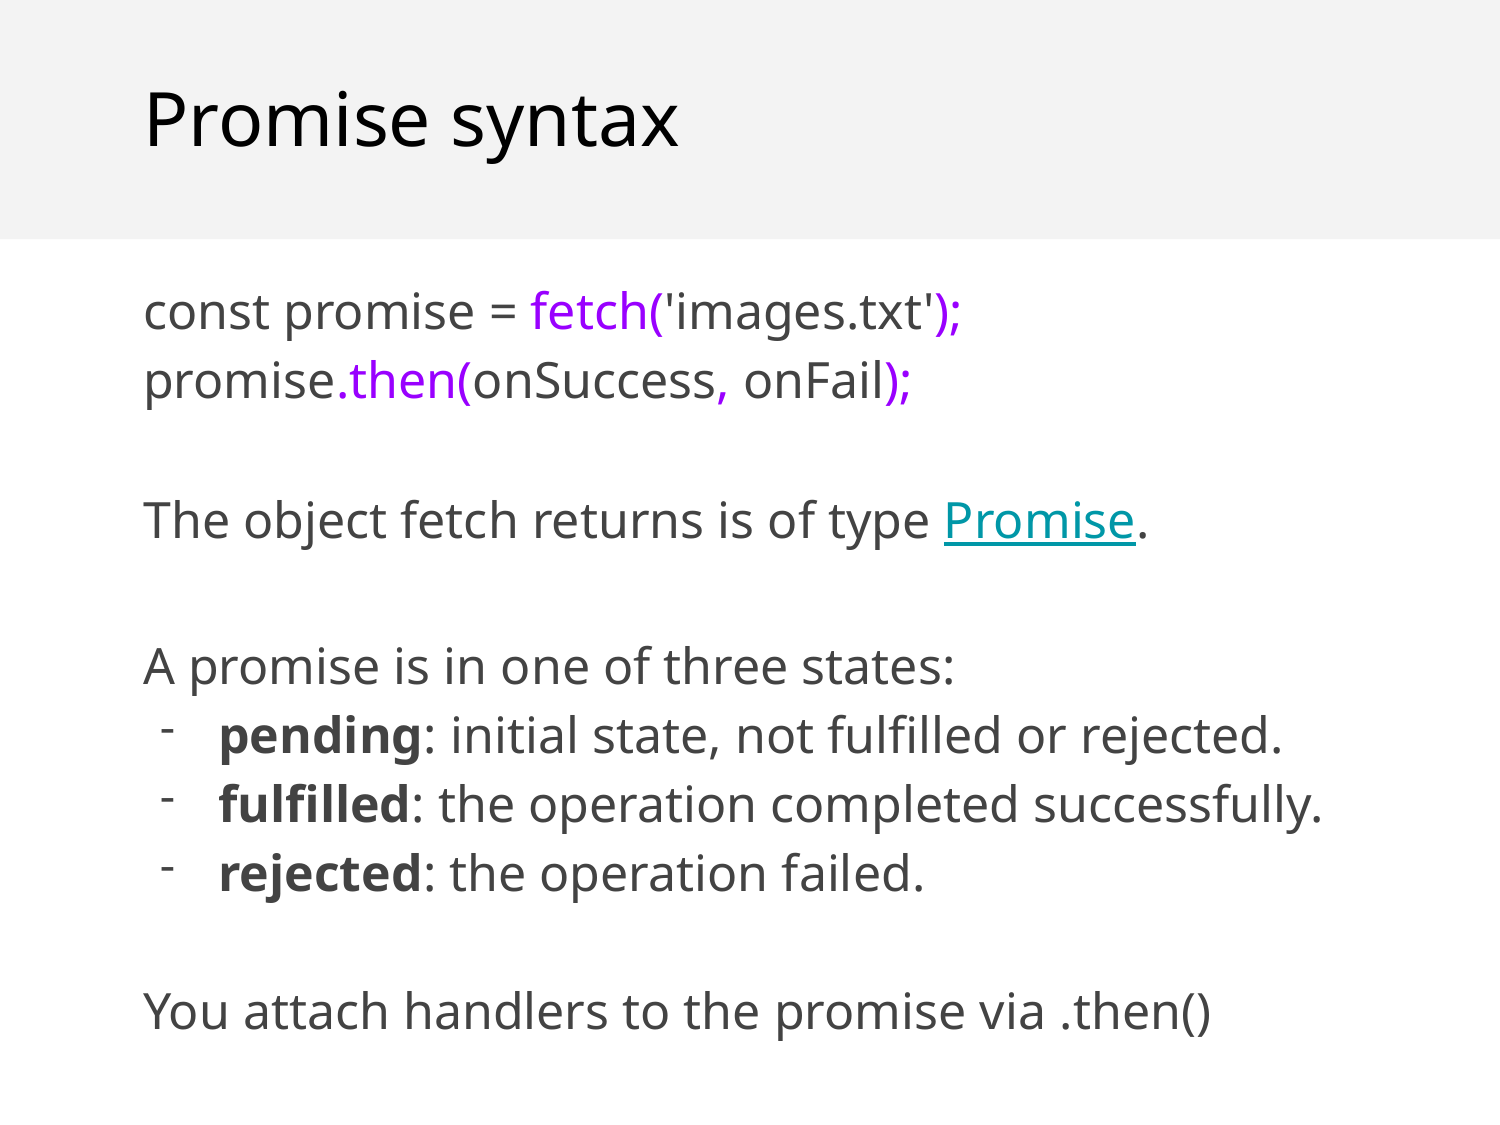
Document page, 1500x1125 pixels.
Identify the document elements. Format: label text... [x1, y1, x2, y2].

list const promise = fetch('images.txt'); promise.then(onSuccess, onFail); The object fetch returns is of type Promise. A promise is in one of three states: pending: initial state, not fulfilled or rejected. fulfilled: the operation completed successfully. rejected: the operation failed. You attach handlers to the promise via .then() [128, 255, 1372, 1088]
title Promise syntax [128, 56, 1372, 183]
